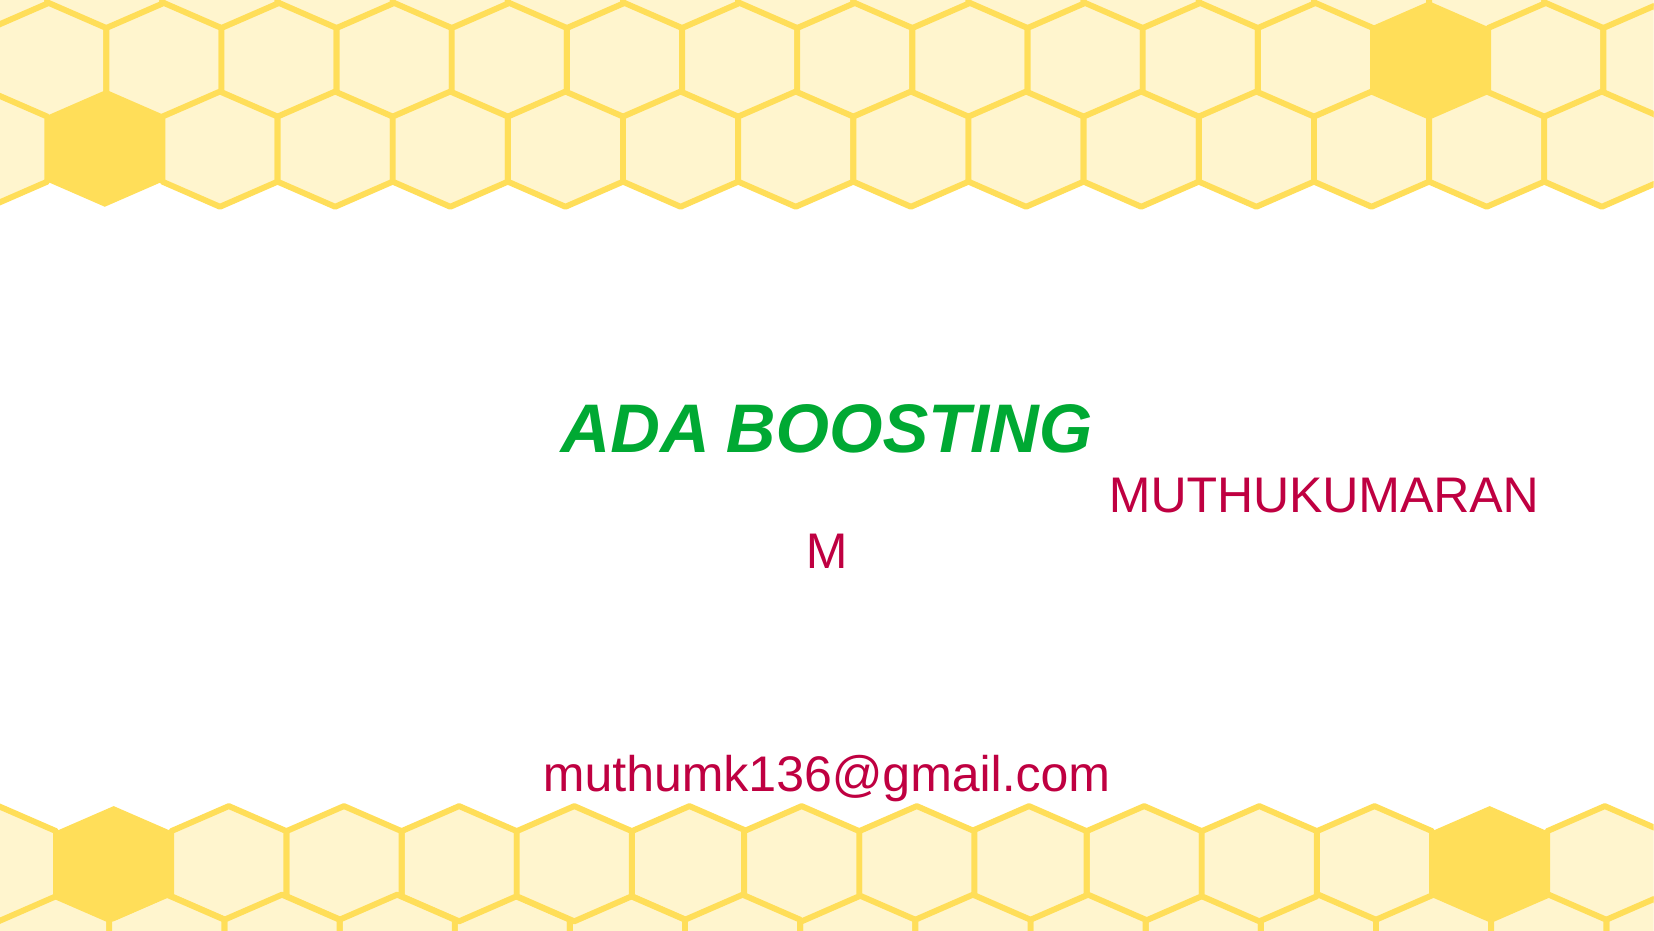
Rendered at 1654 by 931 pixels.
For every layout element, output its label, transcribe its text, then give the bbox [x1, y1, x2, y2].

title ADA BOOSTING [88, 324, 1565, 532]
subtitle MUTHUKUMARAN M muthumk136@gmail.com [88, 551, 1565, 719]
